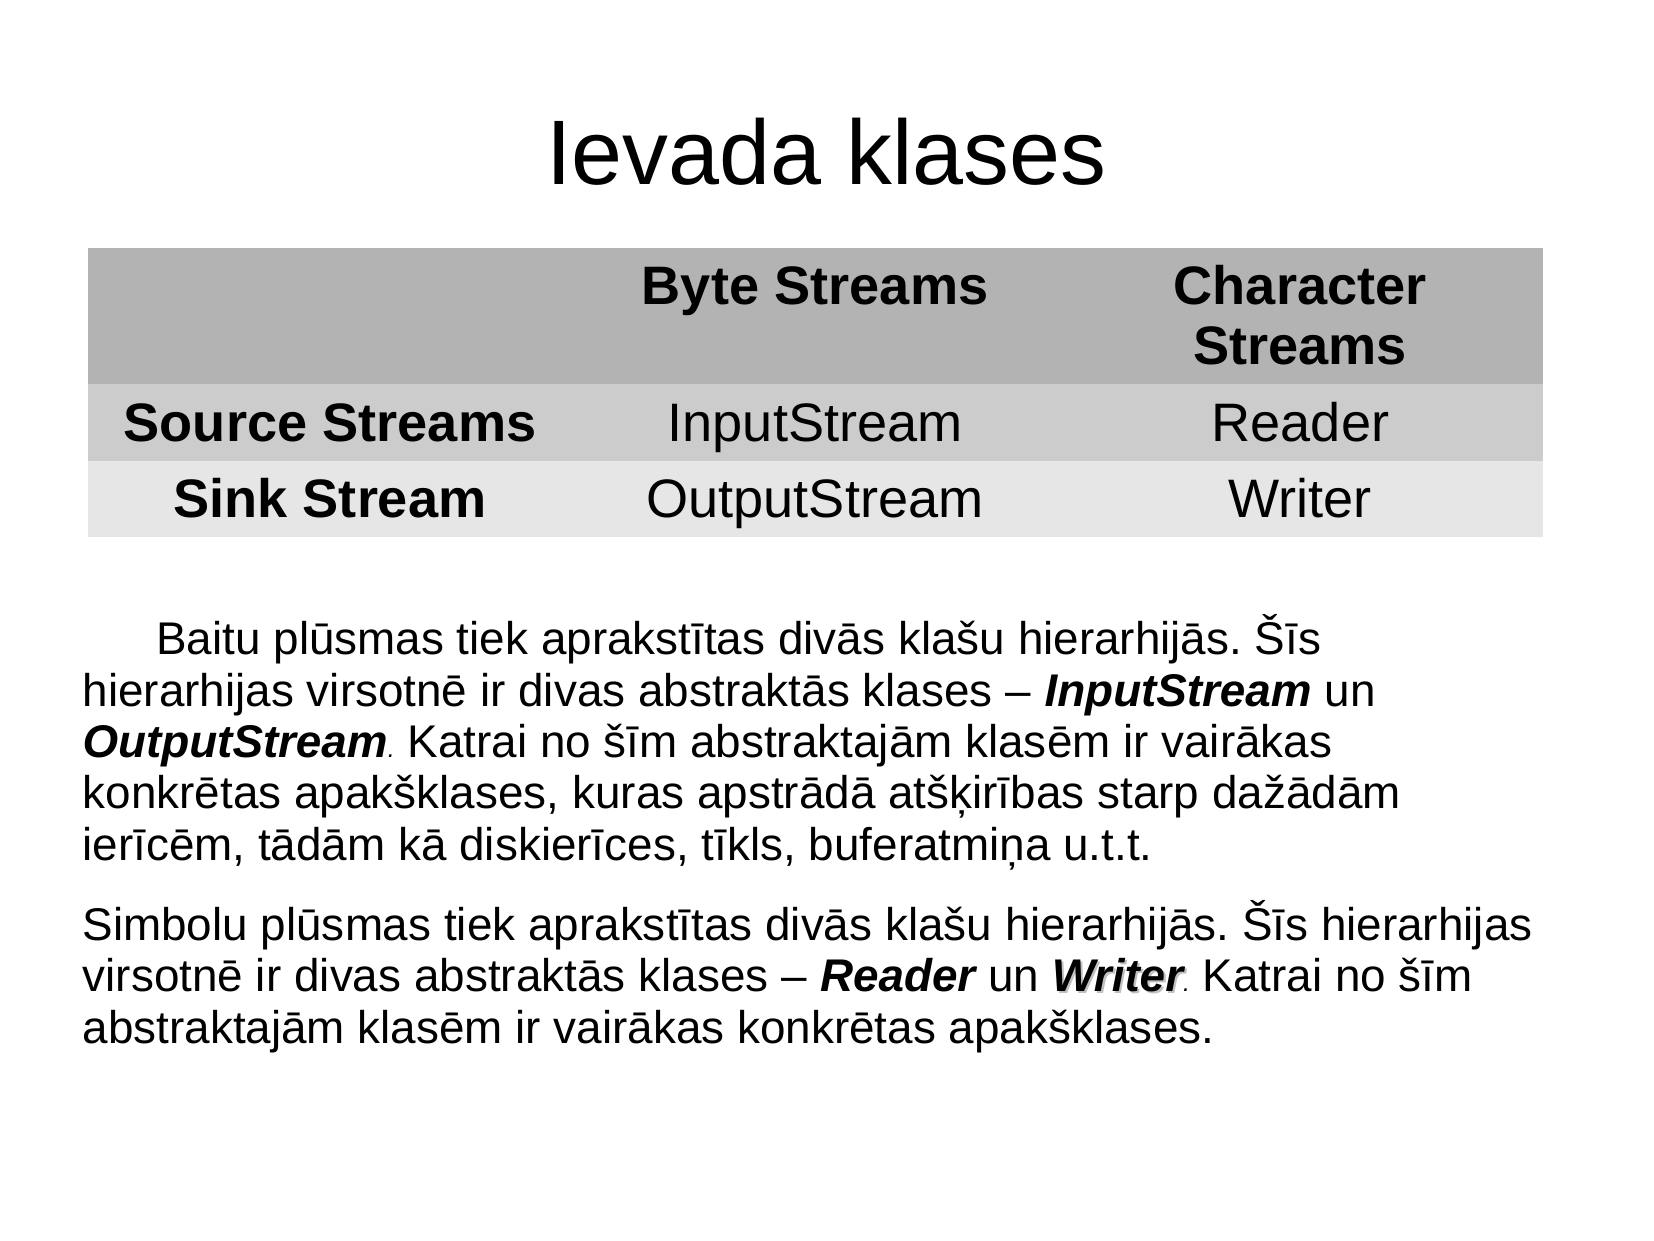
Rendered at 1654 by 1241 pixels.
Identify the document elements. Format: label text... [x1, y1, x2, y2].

table_header Byte Streams [573, 248, 1058, 384]
title Ievada klases [82, 49, 1571, 257]
table_header Character Streams [1058, 248, 1543, 384]
table_cell OutputStream [573, 461, 1058, 537]
table_cell Sink Stream [88, 461, 573, 537]
table_cell Writer [1058, 461, 1543, 537]
table_cell Source Streams [88, 384, 573, 461]
table_header [88, 248, 573, 384]
table_cell InputStream [573, 384, 1058, 461]
table_cell Reader [1058, 384, 1543, 461]
list Baitu plūsmas tiek aprakstītas divās klašu hierarhijās. Šīs hierarhijas virsotnē ir divas abstraktās klases – InputStream un OutputStream. Katrai no šīm abstraktajām klasēm ir vairākas konkrētas apakšklases, kuras apstrādā atšķirības starp dažādām ierīcēm, tādām kā diskierīces, tīkls, buferatmiņa u.t.t. Simbolu plūsmas tiek aprakstītas divās klašu hierarhijās. Šīs hierarhijas virsotnē ir divas abstraktās klases – Reader un Writer. Katrai no šīm abstraktajām klasēm ir vairākas konkrētas apakšklases. [82, 290, 1538, 1182]
